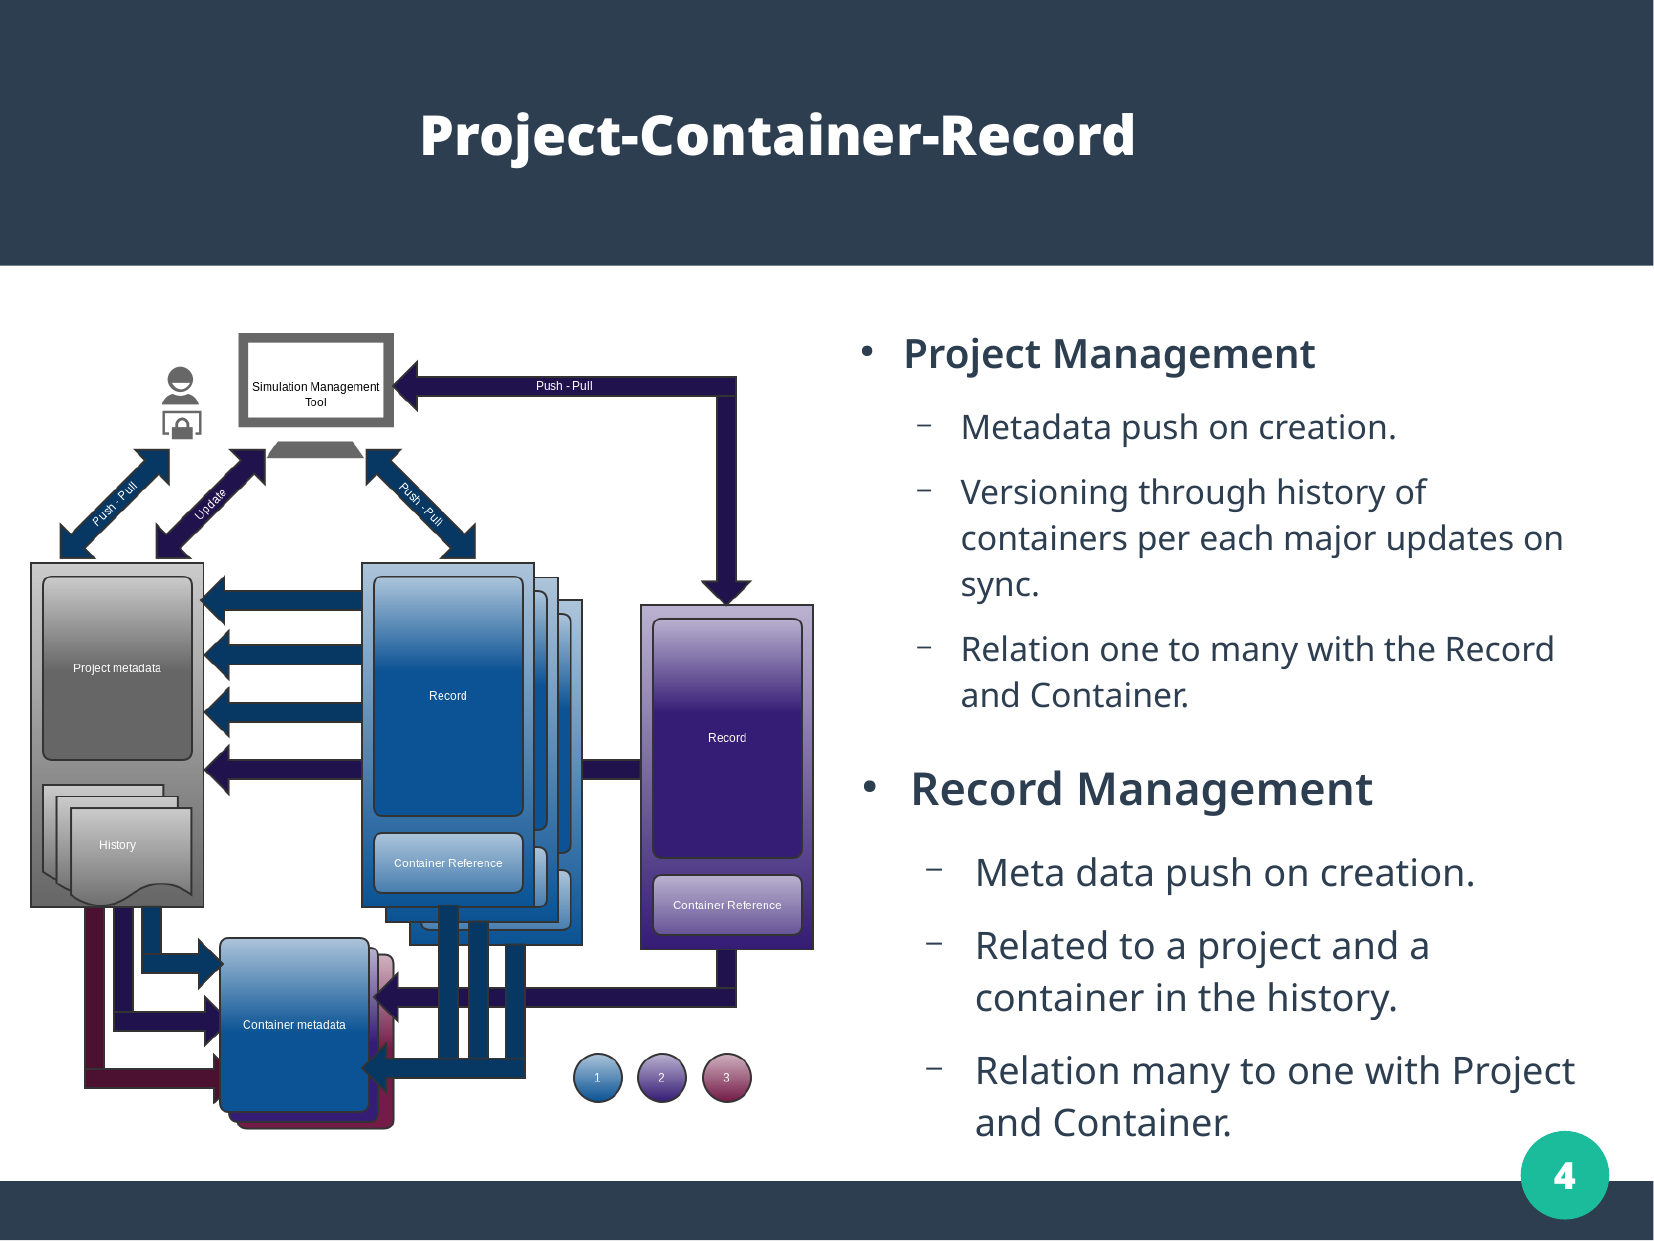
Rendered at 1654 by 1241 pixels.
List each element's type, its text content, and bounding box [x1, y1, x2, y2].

picture [8, 314, 832, 1147]
list Project Management Metadata push on creation. Versioning through history of containers per each major updates on sync. Relation one to many with the Record and Container. [845, 324, 1596, 720]
title Project-Container-Record [419, 55, 1216, 213]
list Record Management Meta data push on creation. Related to a project and a container in the history. Relation many to one with Project and Container. [845, 756, 1596, 1151]
